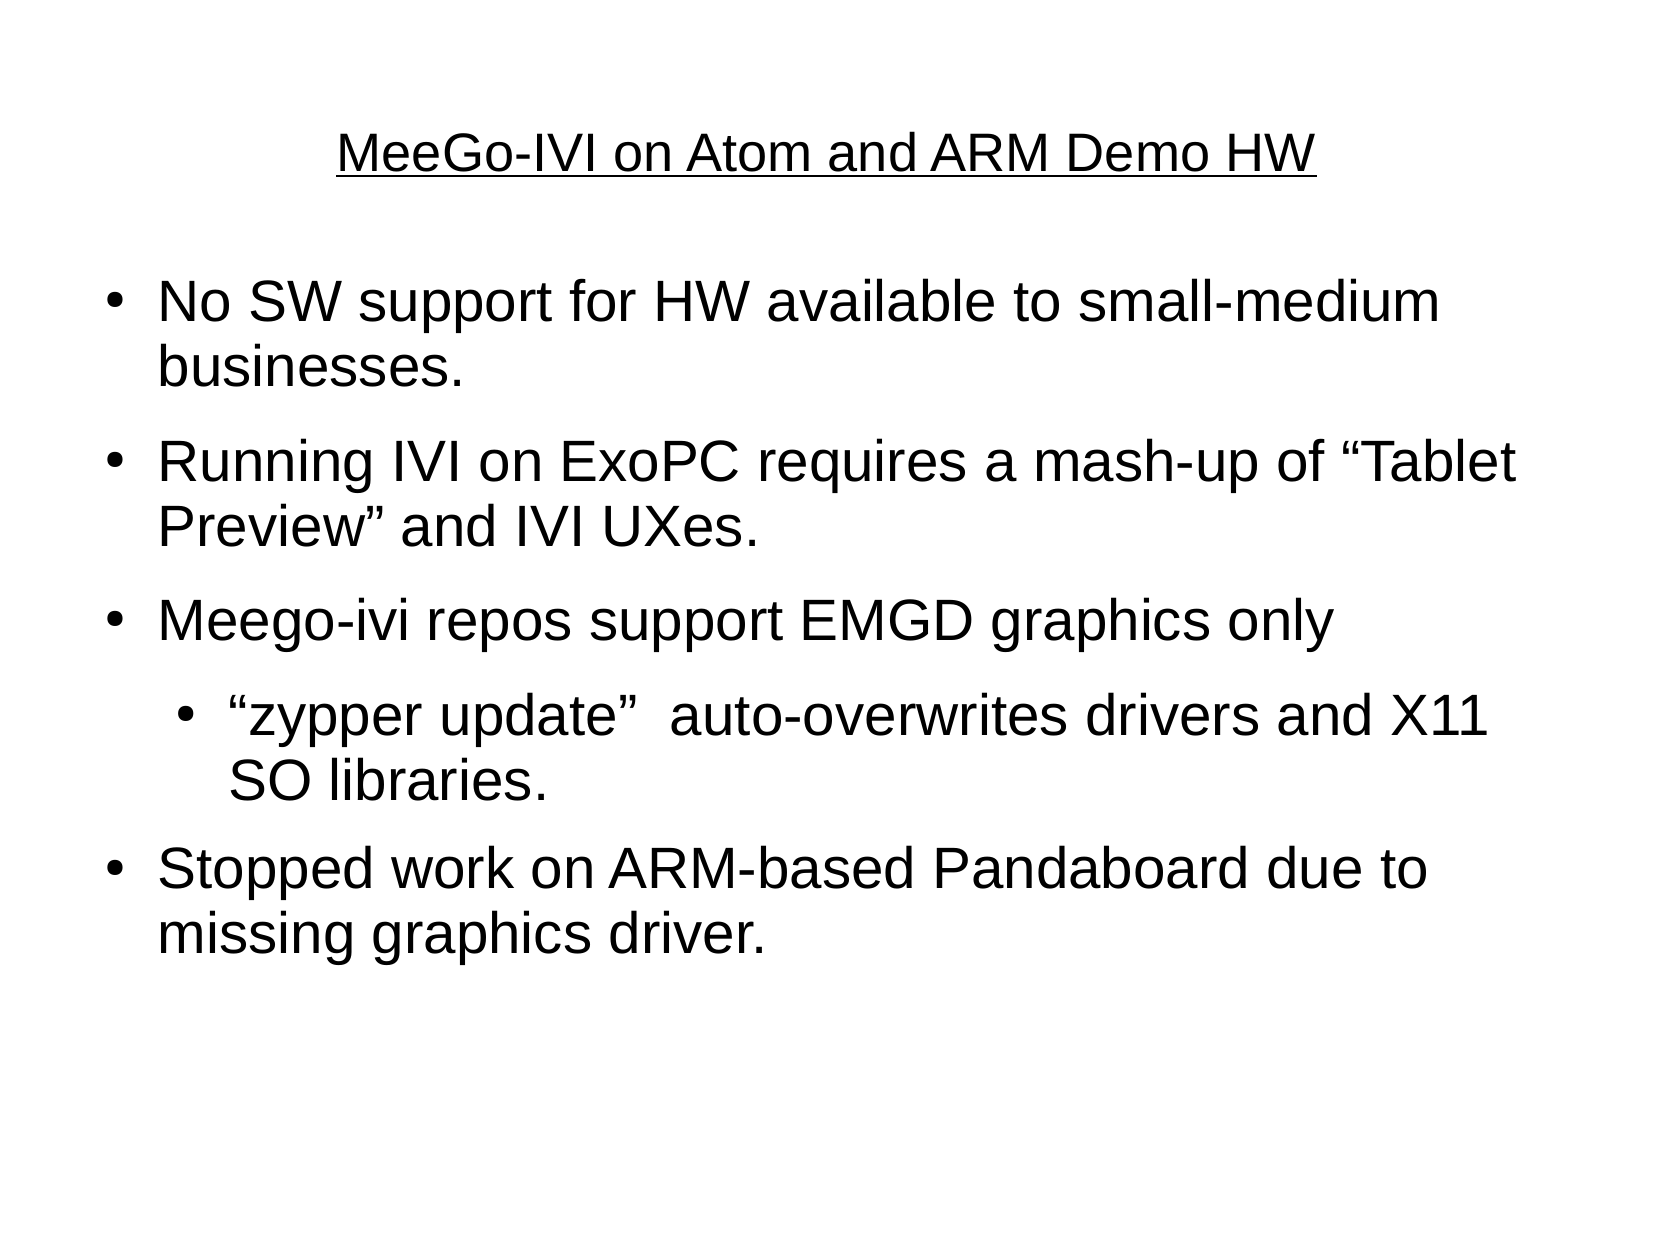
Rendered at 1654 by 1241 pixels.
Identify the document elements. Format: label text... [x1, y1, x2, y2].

list No SW support for HW available to small-medium businesses. Running IVI on ExoPC requires a mash-up of “Tablet Preview” and IVI UXes. Meego-ivi repos support EMGD graphics only “zypper update” auto-overwrites drivers and X11 SO libraries. Stopped work on ARM-based Pandaboard due to missing graphics driver. [86, 268, 1576, 1088]
title MeeGo-IVI on Atom and ARM Demo HW [82, 49, 1571, 257]
